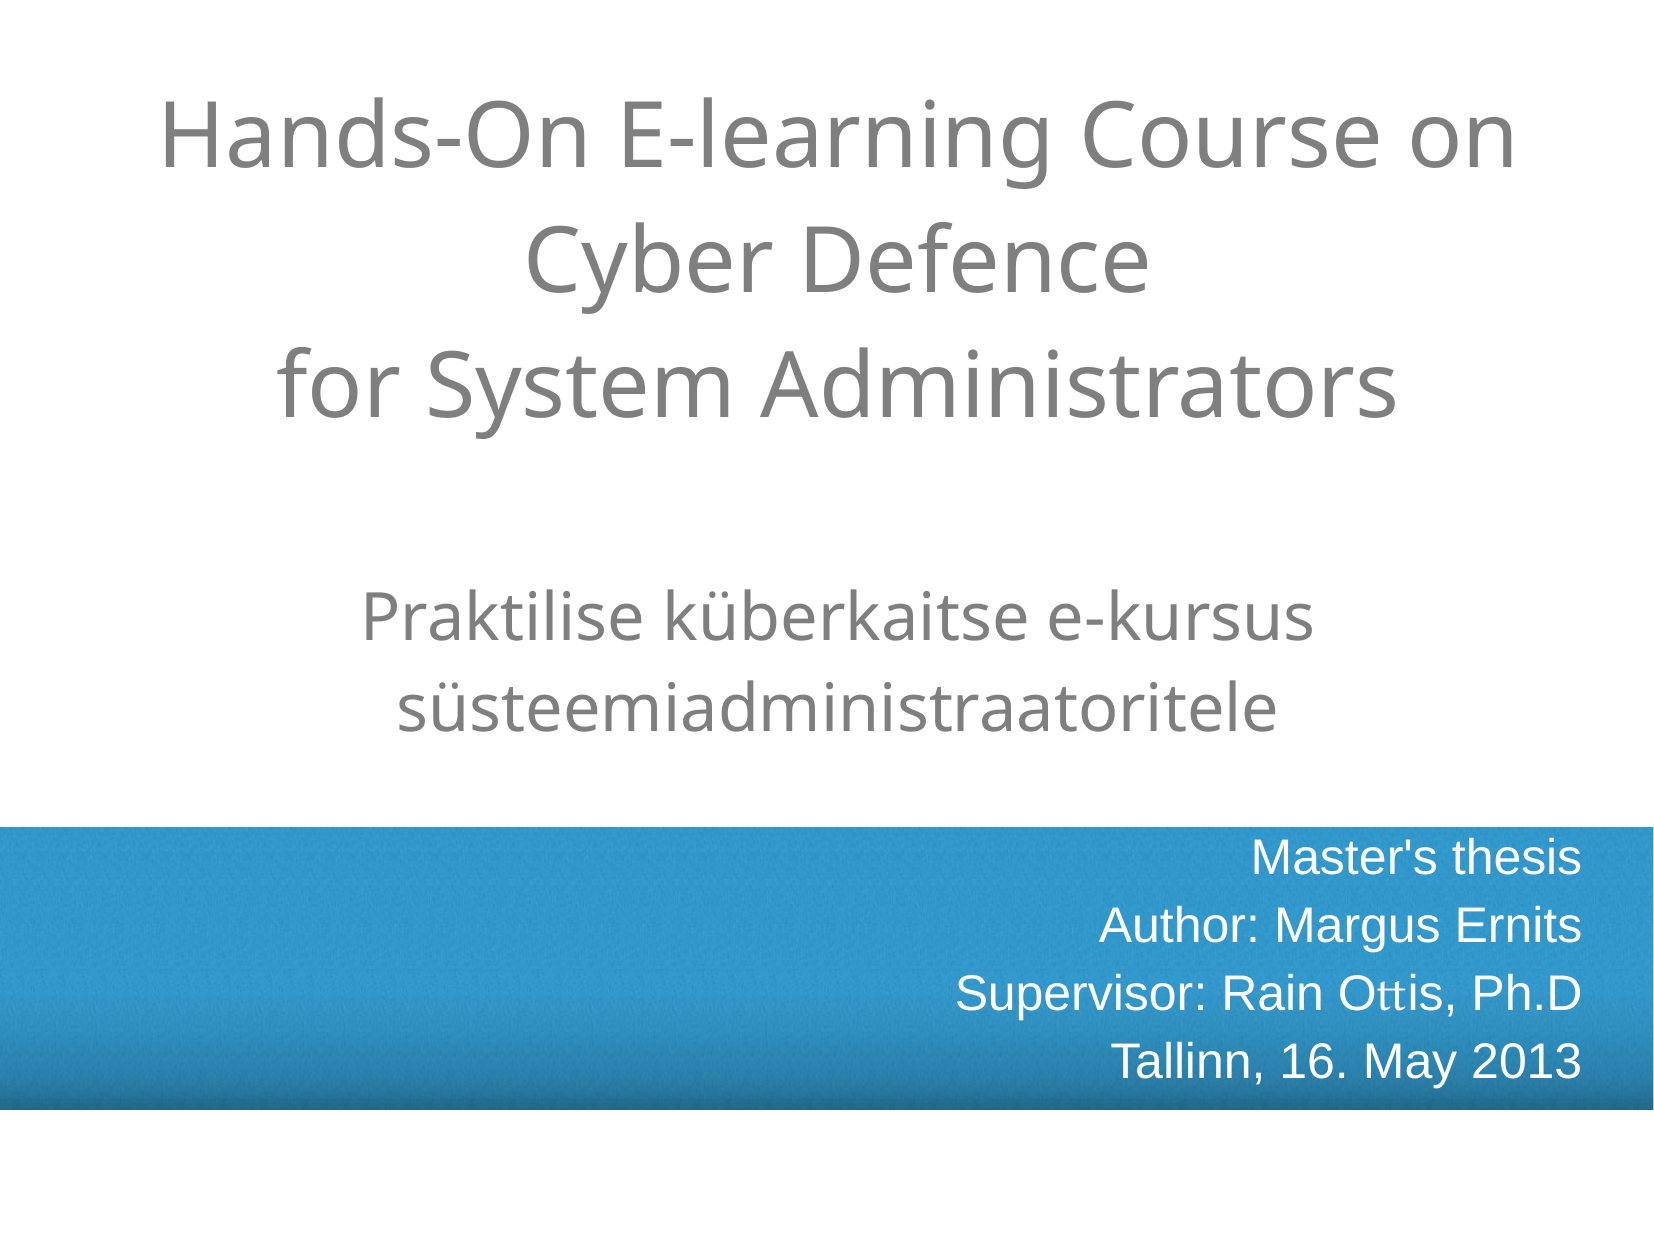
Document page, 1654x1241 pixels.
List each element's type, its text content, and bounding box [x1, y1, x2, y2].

title Hands-On E-learning Course on Cyber Defence for System Administrators Praktilise küberkaitse e-kursus süsteemiadministraatoritele [94, 124, 1583, 696]
subtitle Master's thesis Author: Margus Ernits Supervisor: Rain Ois, Ph.D Tallinn, 16. May 2013 [106, 826, 1583, 1092]
picture [0, 827, 1654, 1110]
